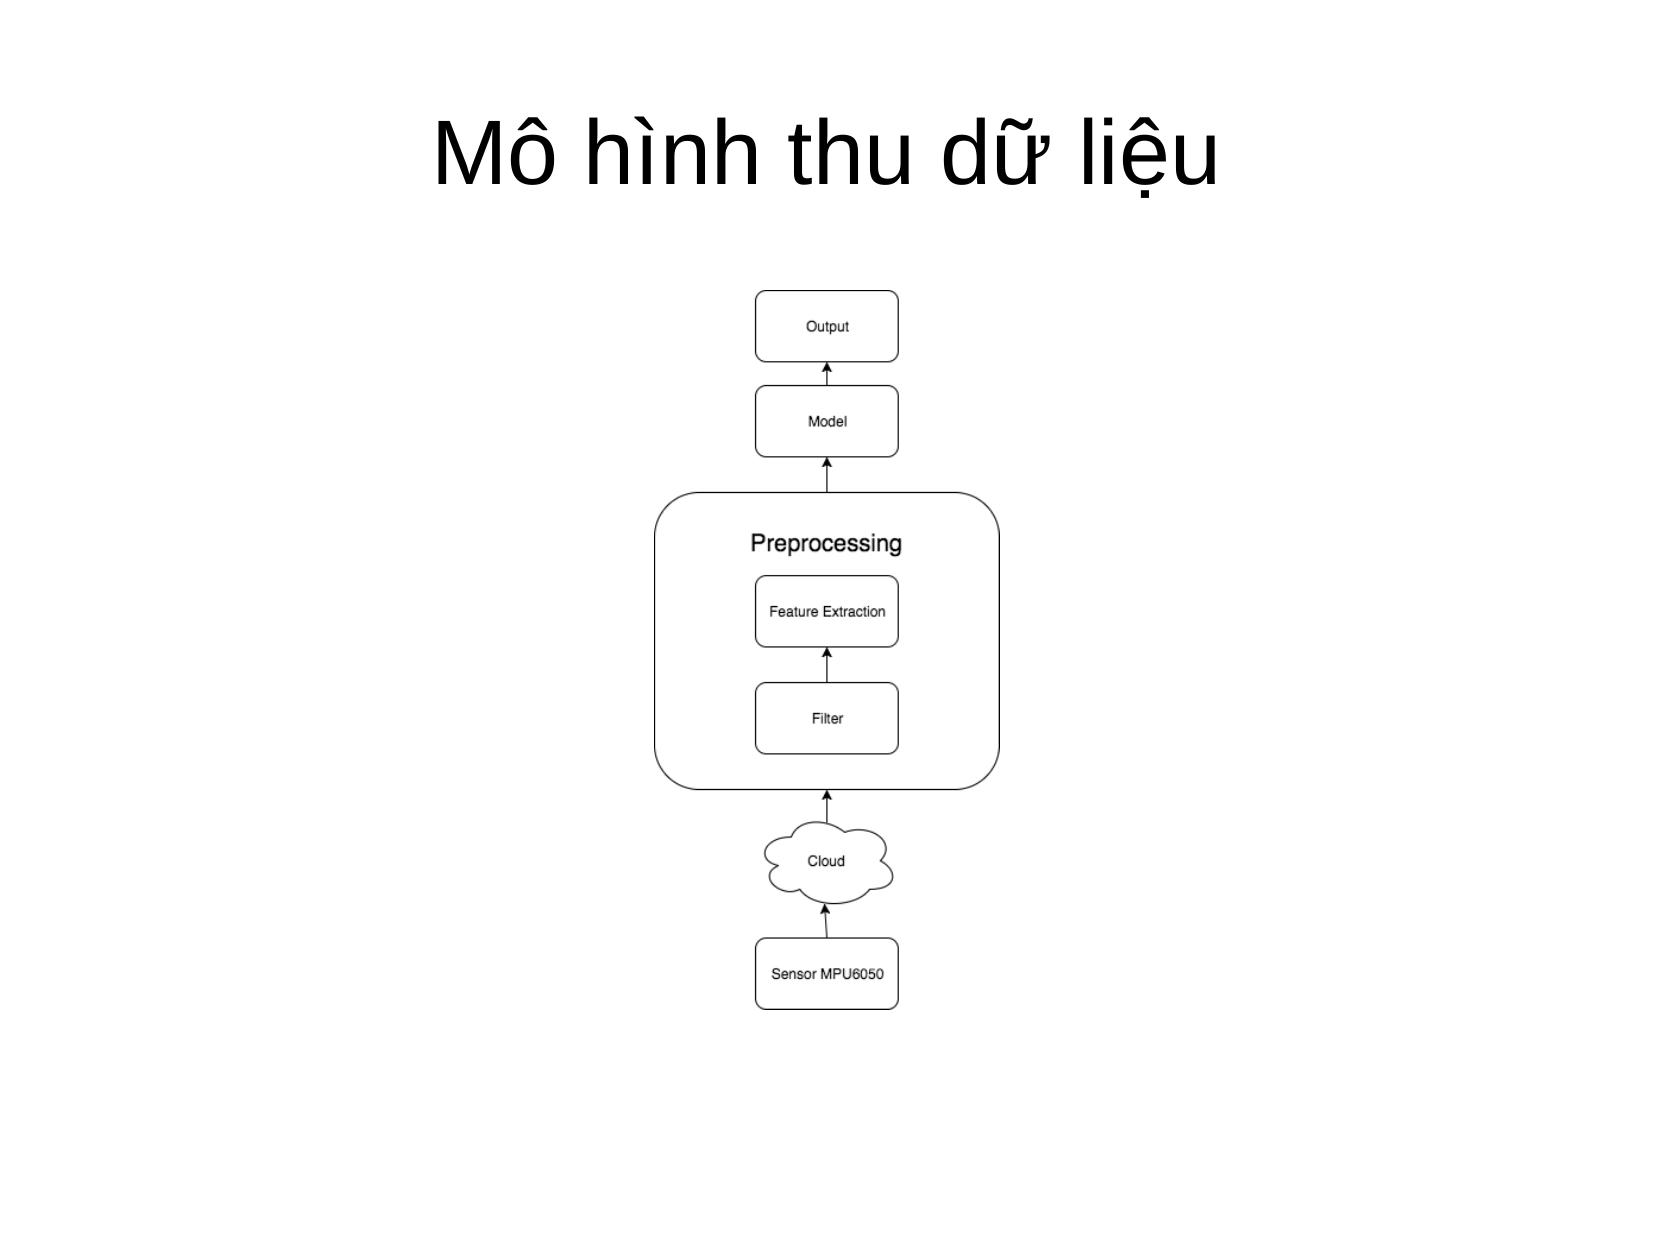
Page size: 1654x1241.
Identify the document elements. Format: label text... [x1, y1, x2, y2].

title Mô hình thu dữ liệu [82, 49, 1571, 257]
picture [654, 290, 1000, 1010]
